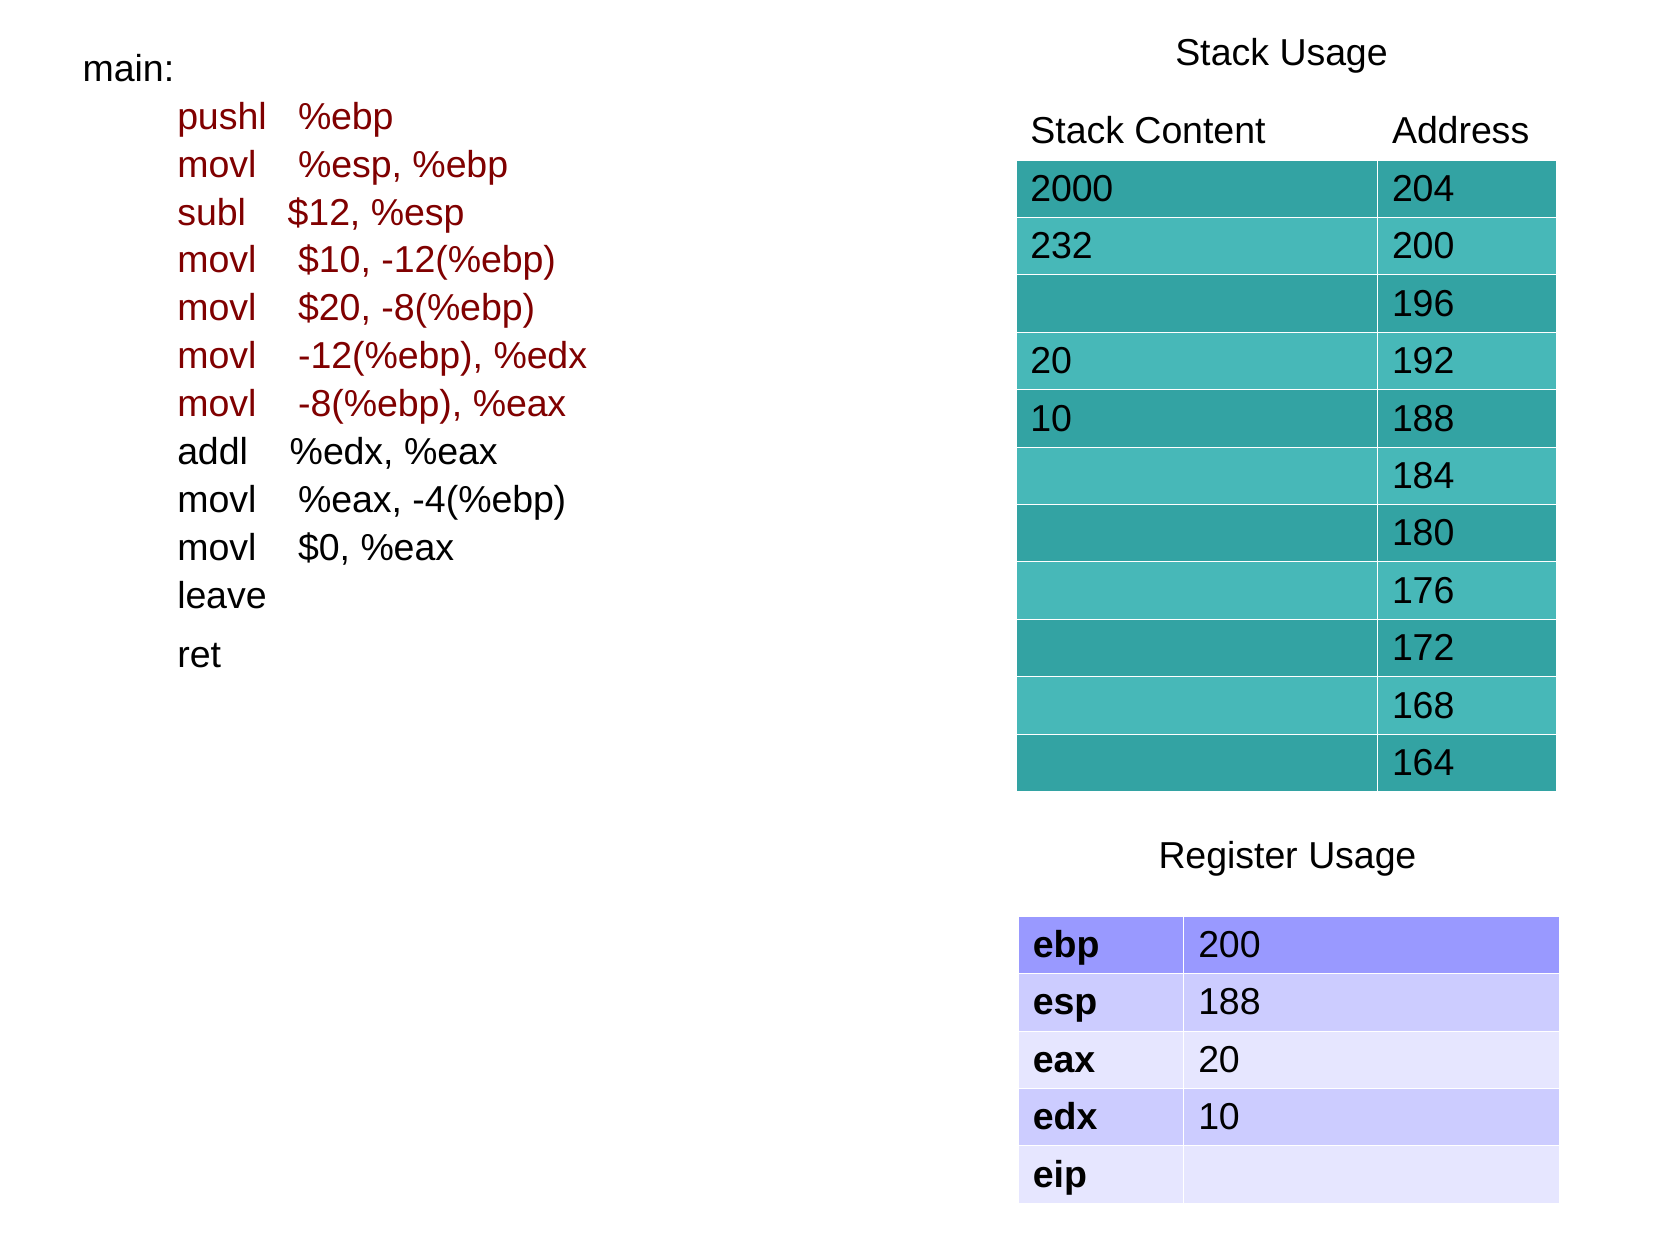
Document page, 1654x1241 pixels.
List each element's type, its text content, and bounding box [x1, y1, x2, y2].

table_cell [1184, 1146, 1559, 1203]
table_cell 196 [1378, 275, 1556, 332]
table_cell [1017, 620, 1377, 676]
table_cell [1017, 677, 1377, 734]
table_cell 180 [1378, 505, 1556, 561]
table_cell 10 [1184, 1089, 1559, 1145]
table_cell [1017, 562, 1377, 619]
table_header Address [1378, 103, 1556, 160]
table_cell 10 [1017, 390, 1377, 447]
table_cell 188 [1378, 390, 1556, 447]
text_box Register Usage [1015, 826, 1560, 884]
table_cell [1017, 735, 1377, 791]
table_cell eip [1019, 1146, 1183, 1203]
table_cell 2000 [1017, 161, 1377, 217]
table_cell 200 [1378, 218, 1556, 274]
table_cell 168 [1378, 677, 1556, 734]
table_cell 232 [1017, 218, 1377, 274]
table_cell [1017, 505, 1377, 561]
table_header Stack Content [1017, 103, 1377, 160]
table_cell 164 [1378, 735, 1556, 791]
table_cell 172 [1378, 620, 1556, 676]
table_cell 204 [1378, 161, 1556, 217]
table_header ebp [1019, 917, 1183, 973]
table_cell 20 [1184, 1032, 1559, 1088]
table_cell [1017, 448, 1377, 504]
table_cell esp [1019, 974, 1183, 1031]
table_cell 176 [1378, 562, 1556, 619]
table_cell 20 [1017, 333, 1377, 389]
table_cell 184 [1378, 448, 1556, 504]
text_box Stack Usage [1009, 23, 1554, 81]
table_cell edx [1019, 1089, 1183, 1145]
table_cell 188 [1184, 974, 1559, 1031]
table_cell 192 [1378, 333, 1556, 389]
table_header 200 [1184, 917, 1559, 973]
table_cell [1017, 275, 1377, 332]
list main: pushl %ebp movl %esp, %ebp subl $12, %esp movl $10, -12(%ebp) movl $20, -8(%ebp) movl -12(%ebp), %edx movl -8(%ebp), %eax addl %edx, %eax movl %eax, -4(%ebp) movl $0, %eax leave ret [82, 47, 969, 1182]
table_cell eax [1019, 1032, 1183, 1088]
